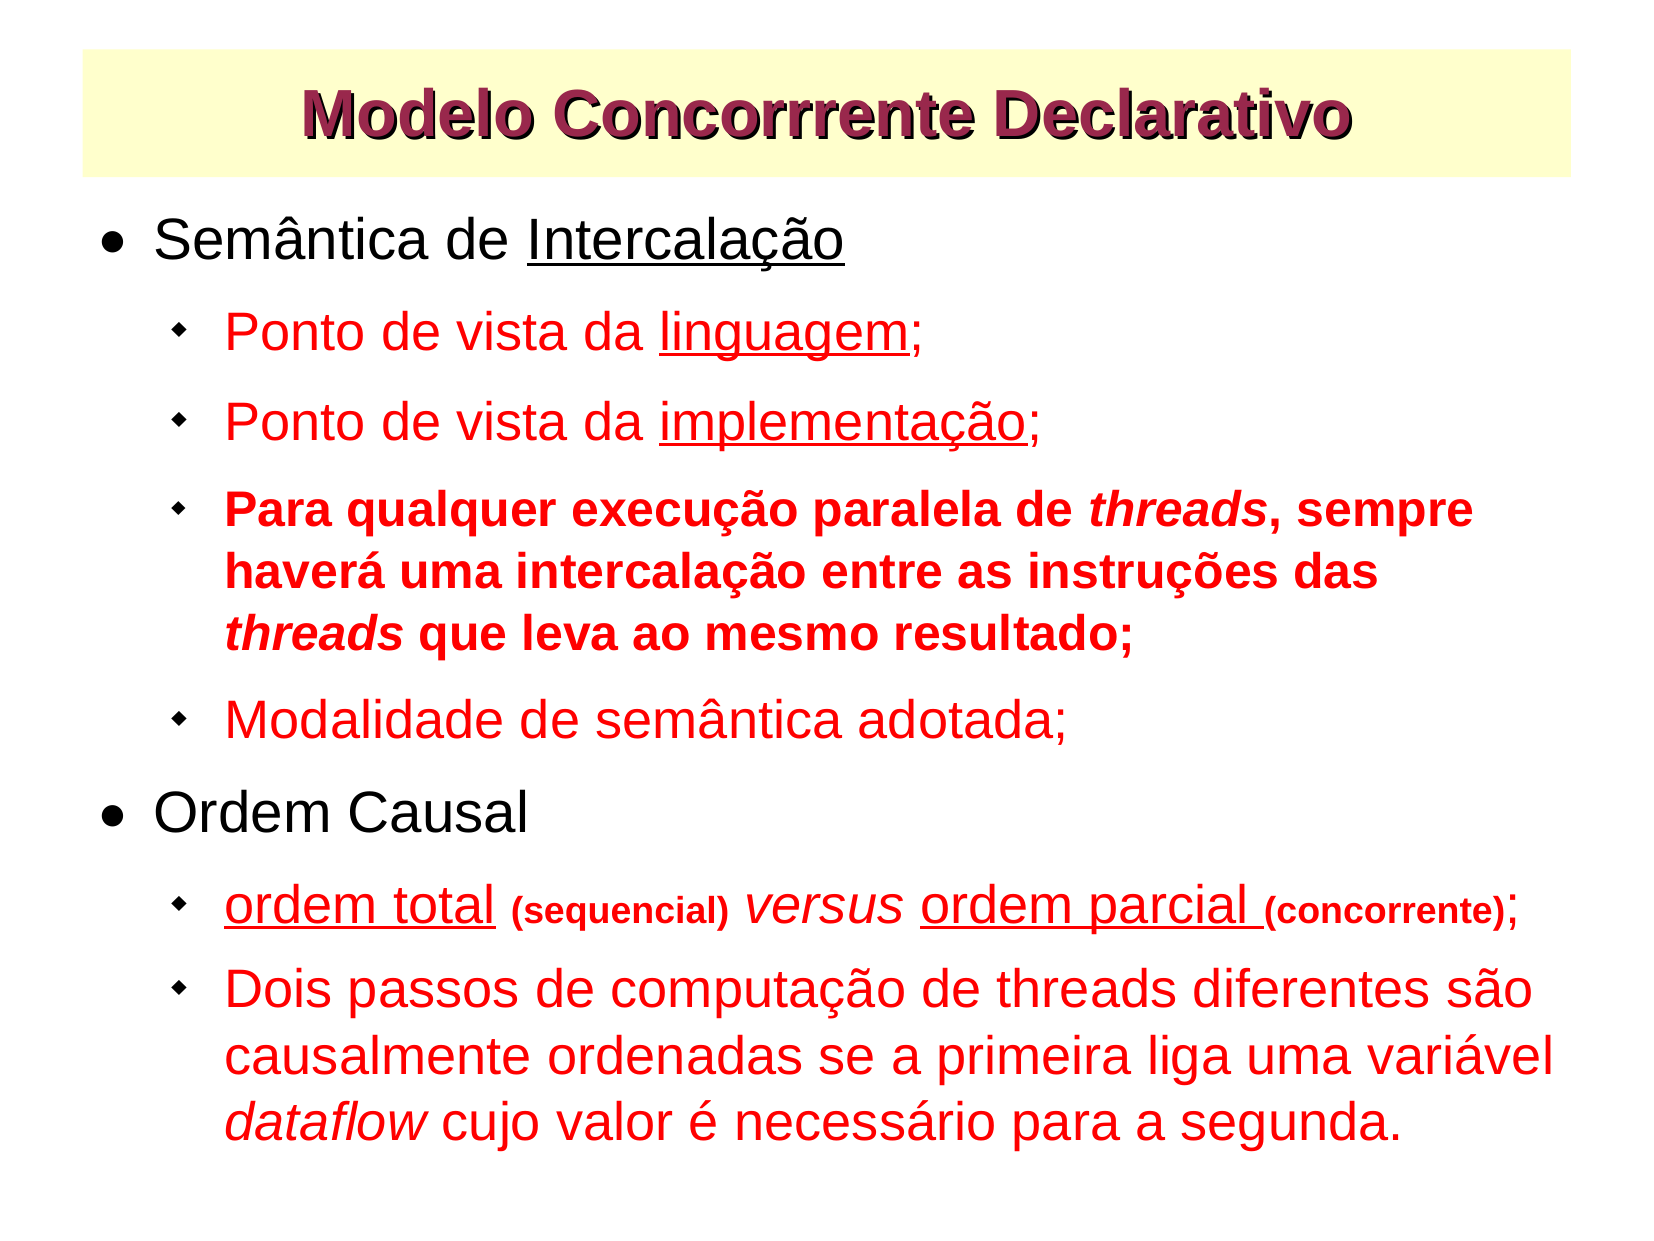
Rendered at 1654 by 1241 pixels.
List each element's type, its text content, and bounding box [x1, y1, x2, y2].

list Semântica de Intercalação Ponto de vista da linguagem; Ponto de vista da implementação; Para qualquer execução paralela de threads, sempre haverá uma intercalação entre as instruções das threads que leva ao mesmo resultado; Modalidade de semântica adotada; Ordem Causal ordem total (sequencial) versus ordem parcial (concorrente); Dois passos de computação de threads diferentes são causalmente ordenadas se a primeira liga uma variável dataflow cujo valor é necessário para a segunda. [82, 206, 1571, 1156]
title Modelo Concorrrente Declarativo [82, 49, 1571, 178]
